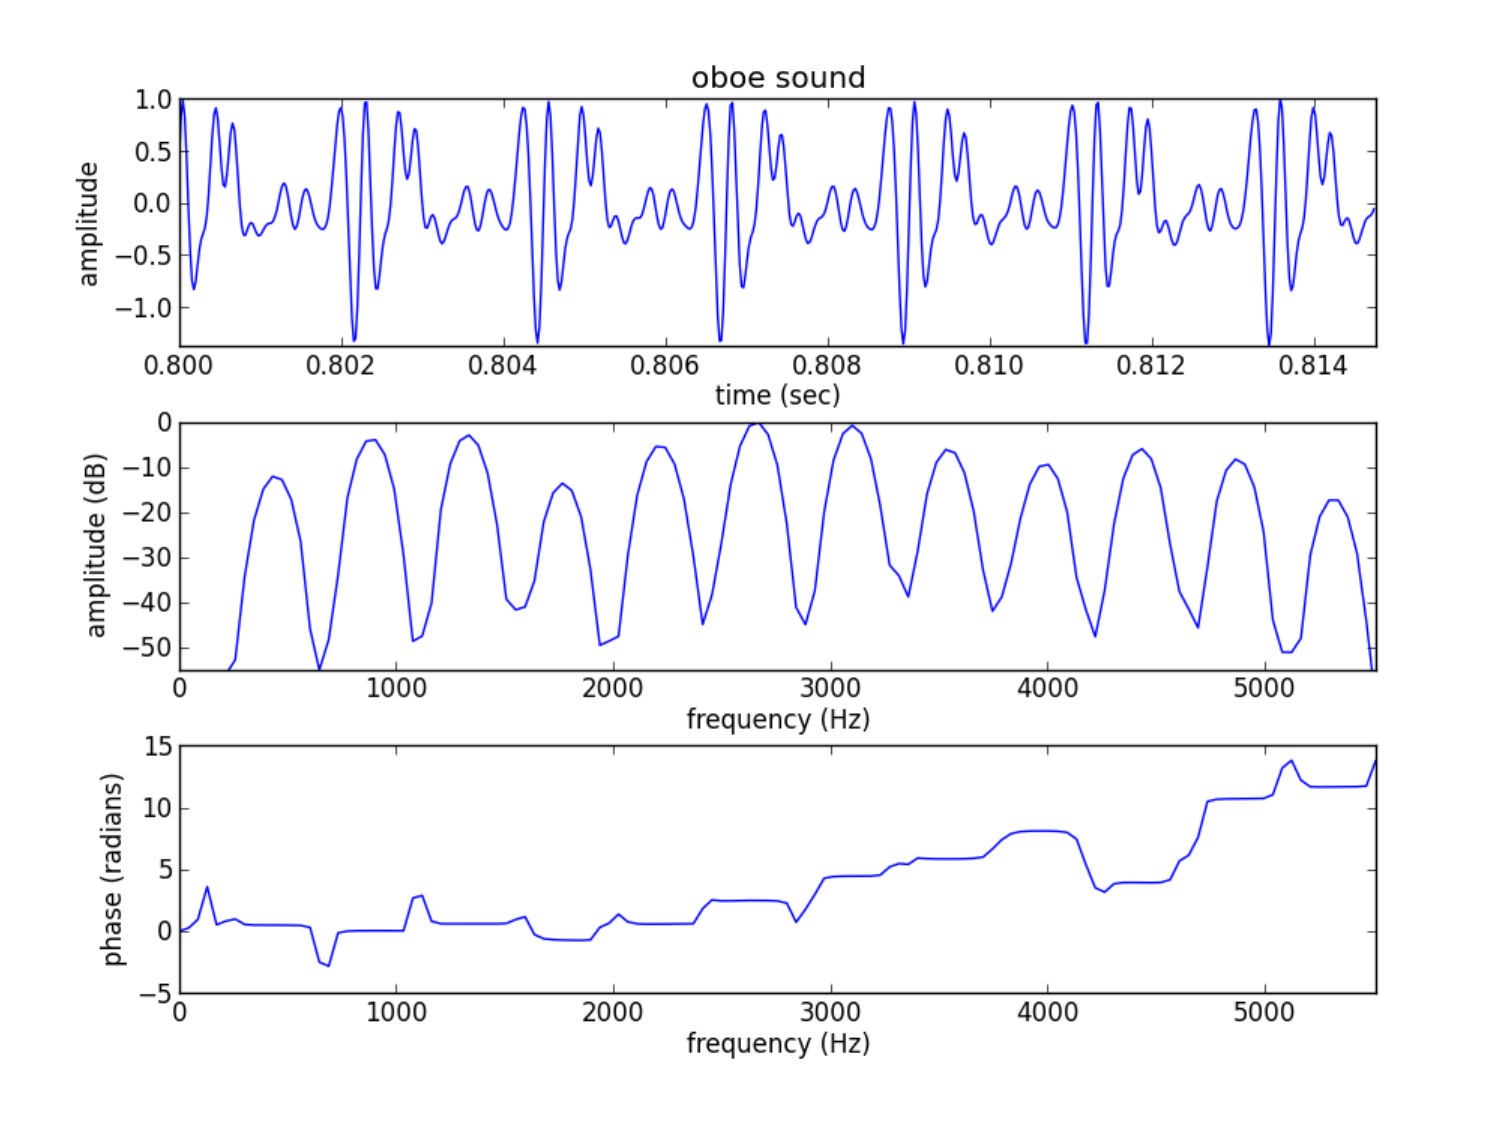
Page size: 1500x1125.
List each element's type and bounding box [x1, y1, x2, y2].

picture [67, 37, 1415, 1080]
